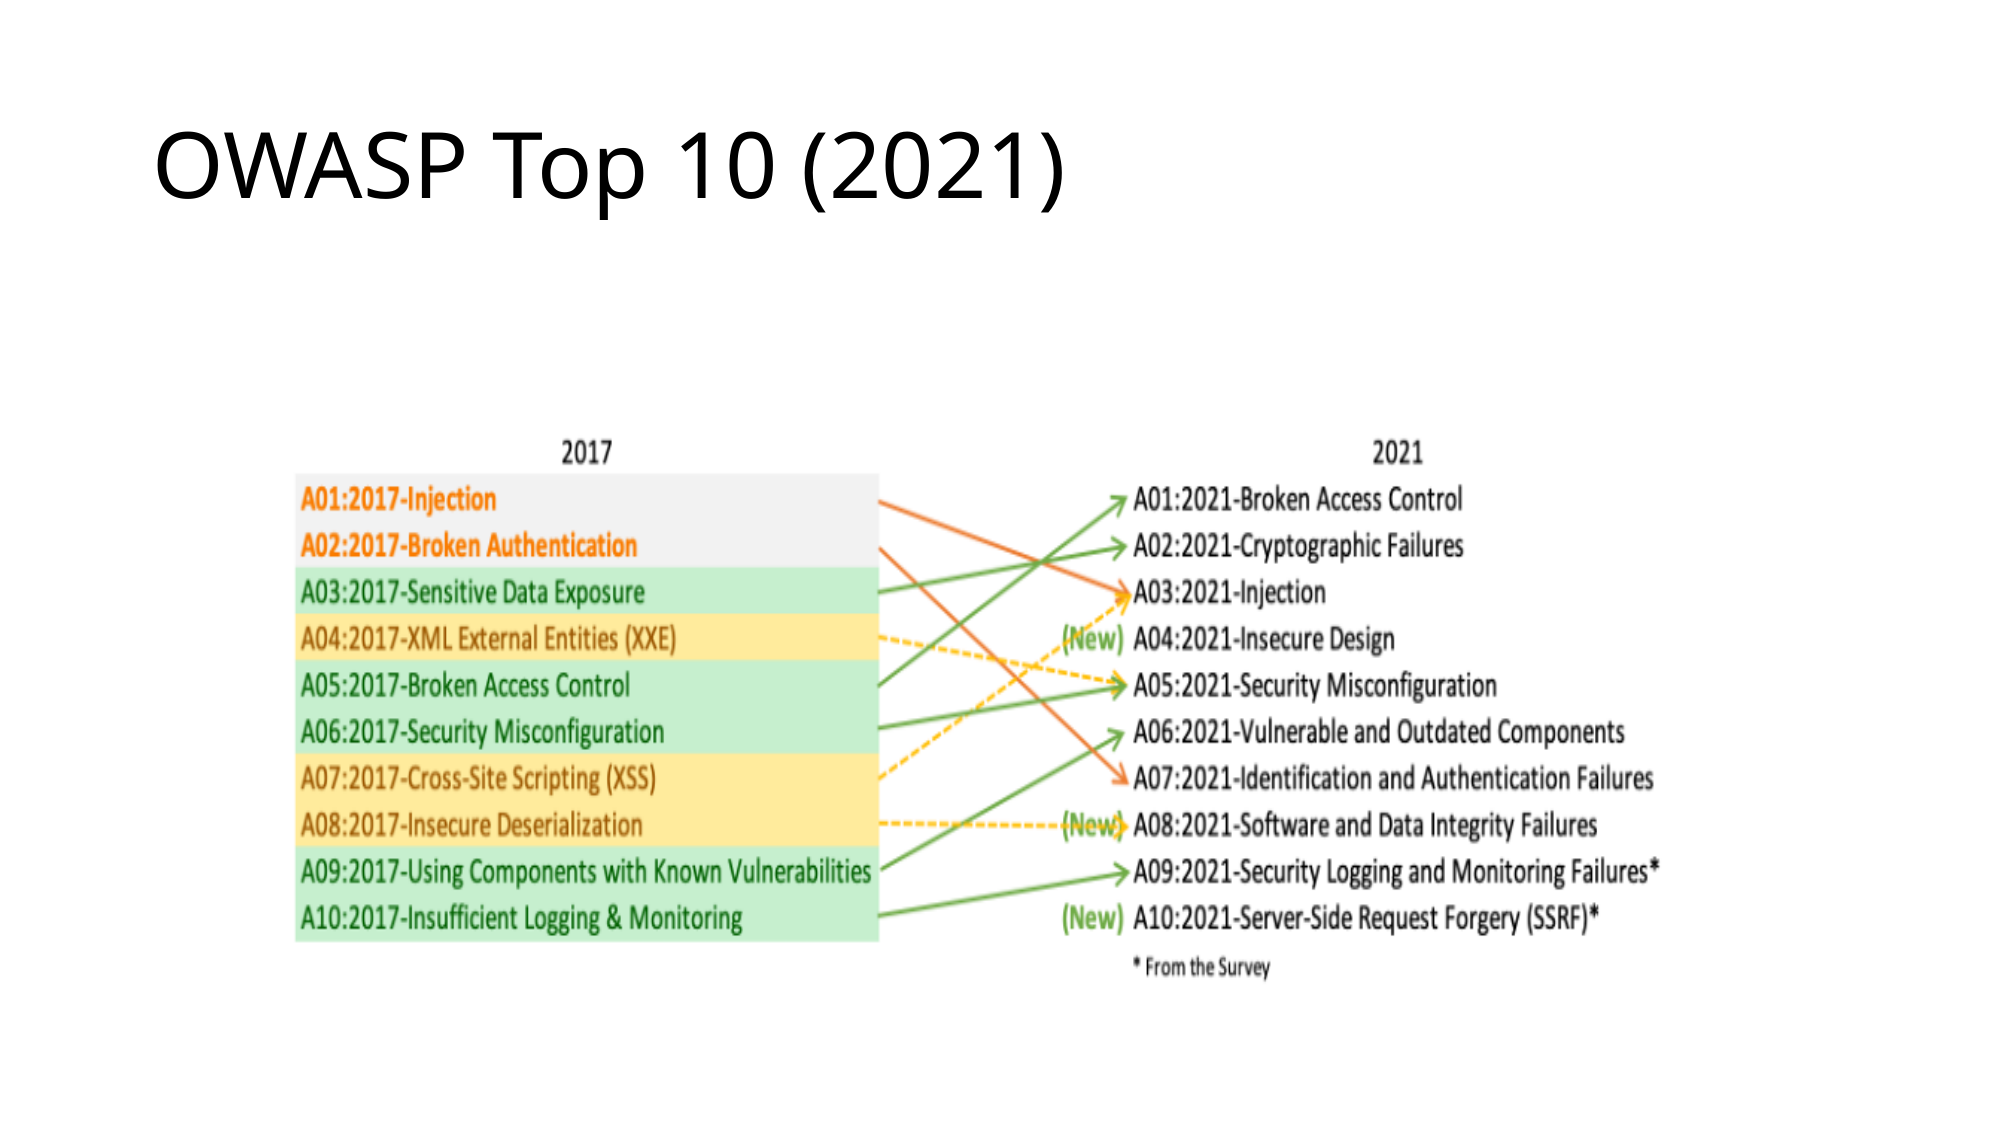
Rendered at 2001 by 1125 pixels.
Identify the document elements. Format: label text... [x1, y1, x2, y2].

title OWASP Top 10 (2021) [137, 59, 1863, 278]
picture [284, 428, 1679, 993]
